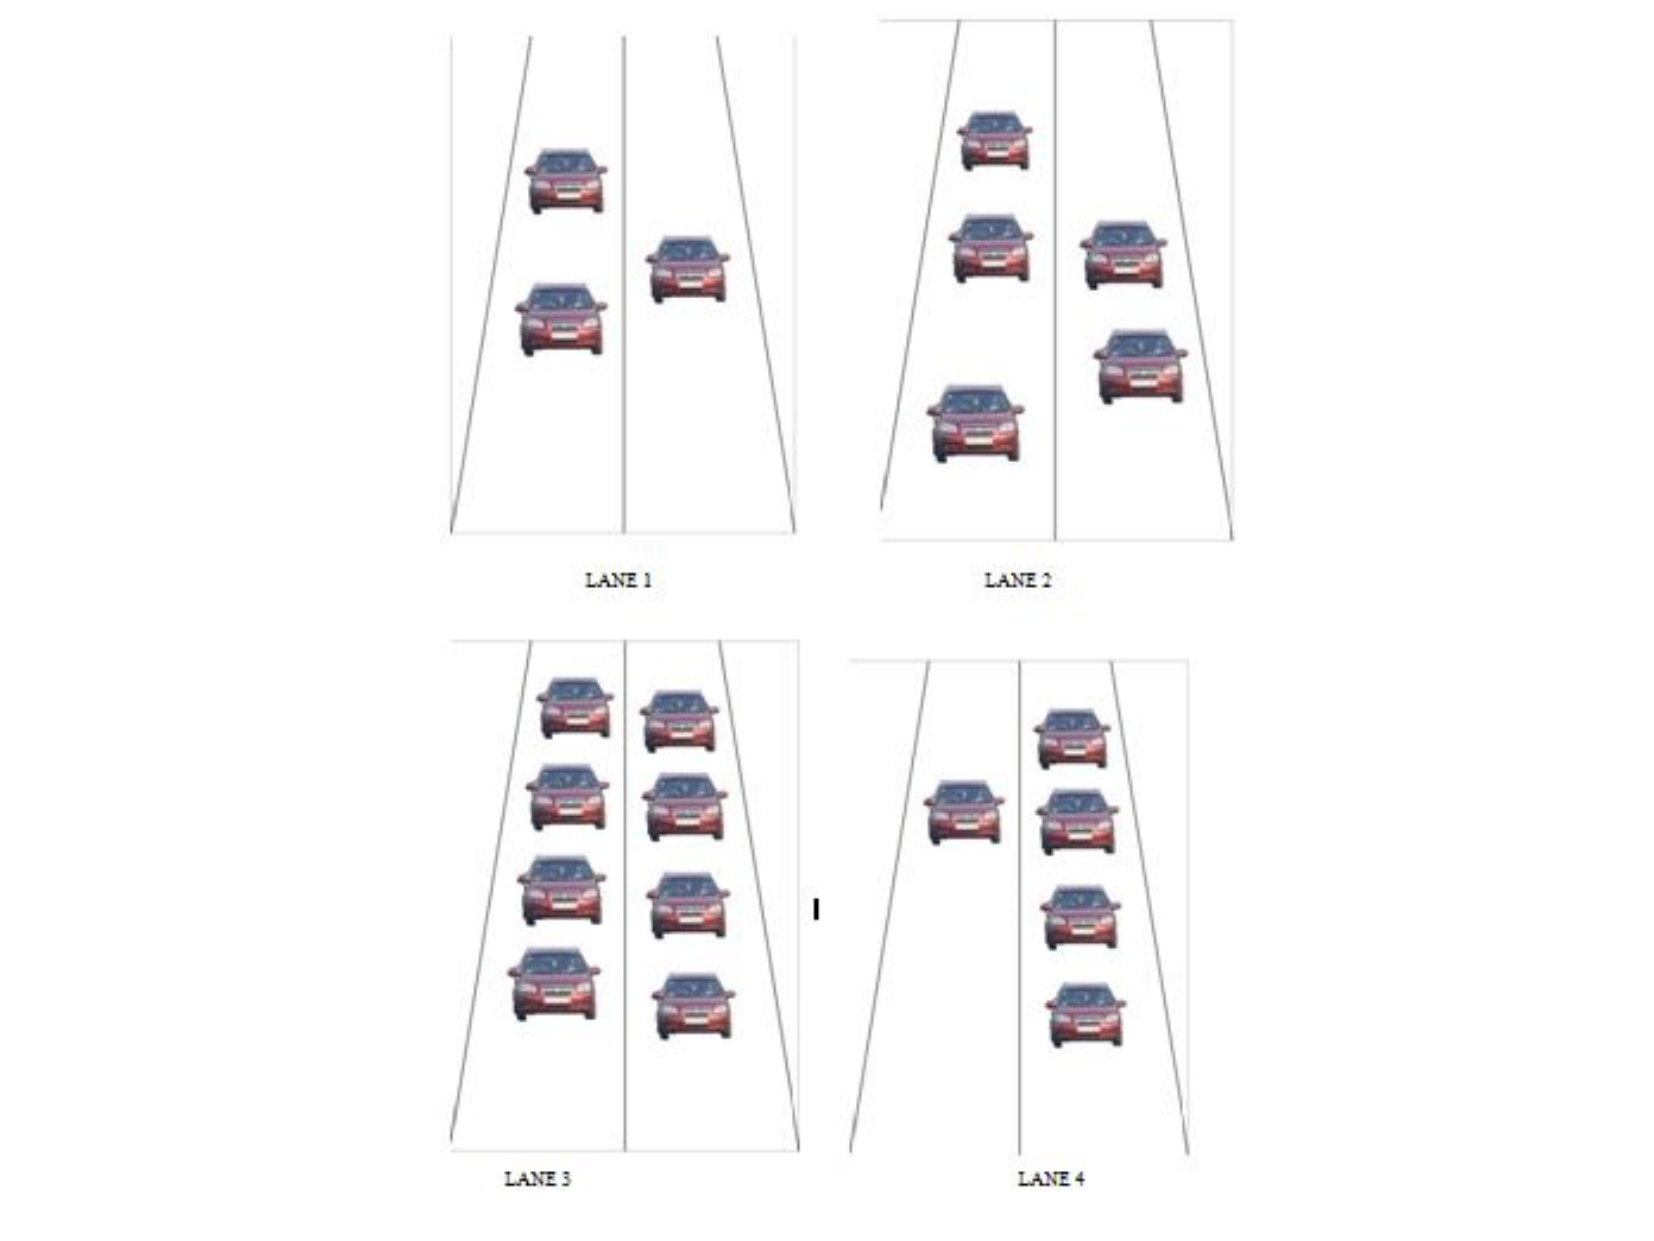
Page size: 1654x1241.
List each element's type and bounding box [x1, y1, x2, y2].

picture [401, 13, 1252, 1227]
